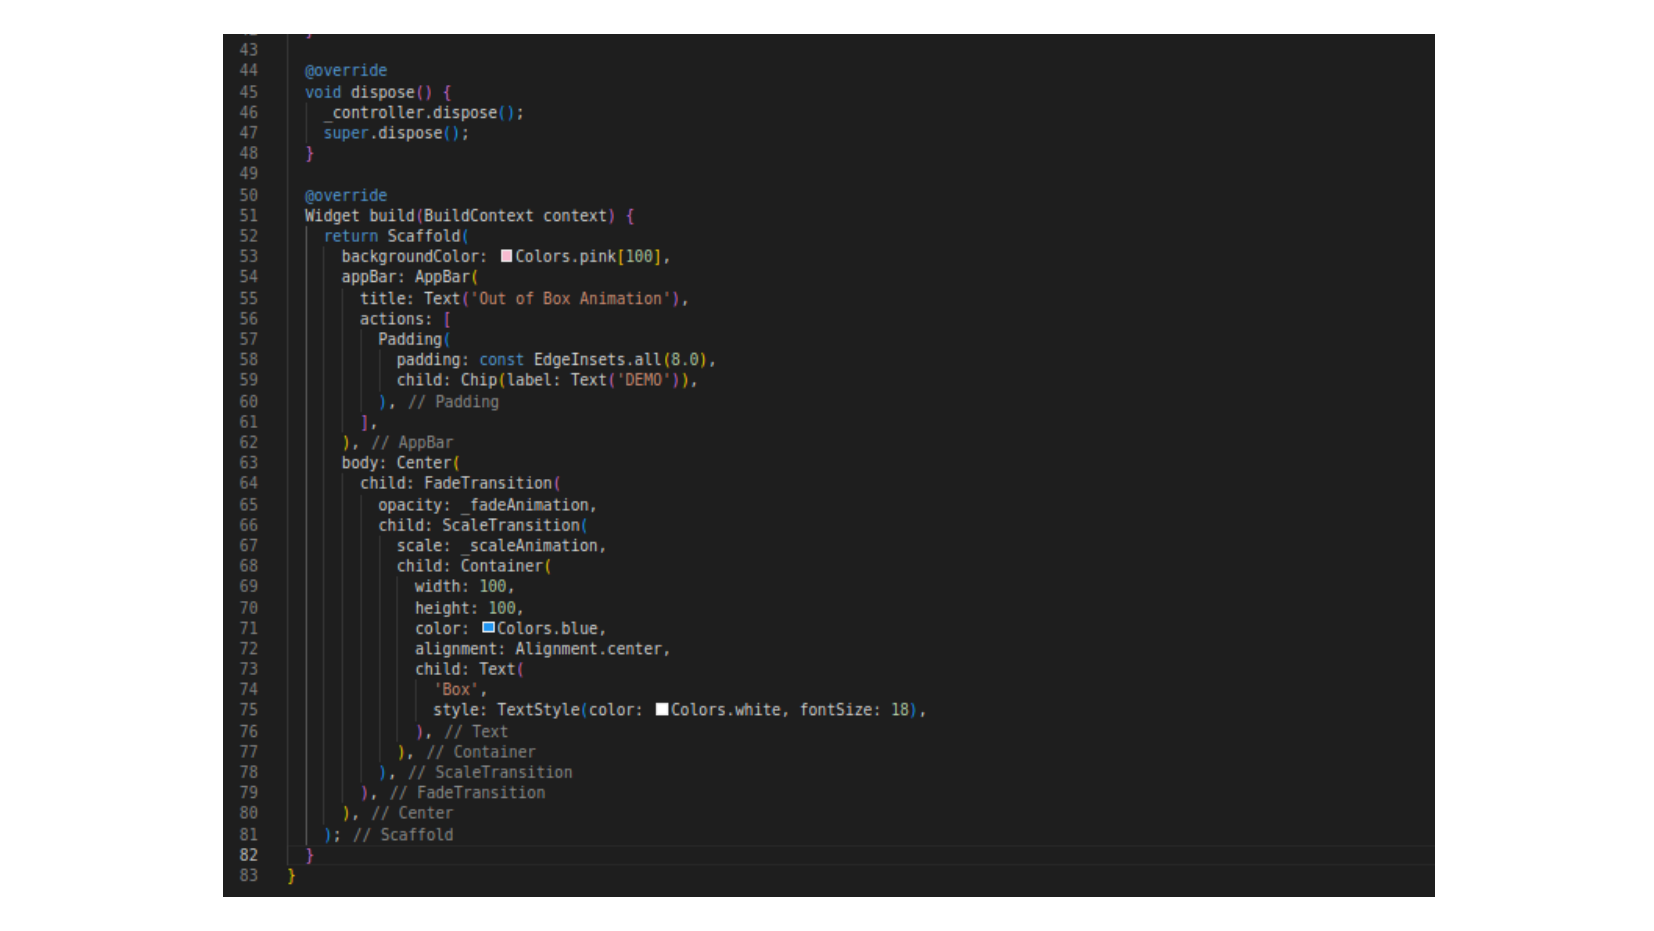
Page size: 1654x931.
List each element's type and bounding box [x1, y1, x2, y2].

picture [223, 34, 1435, 897]
